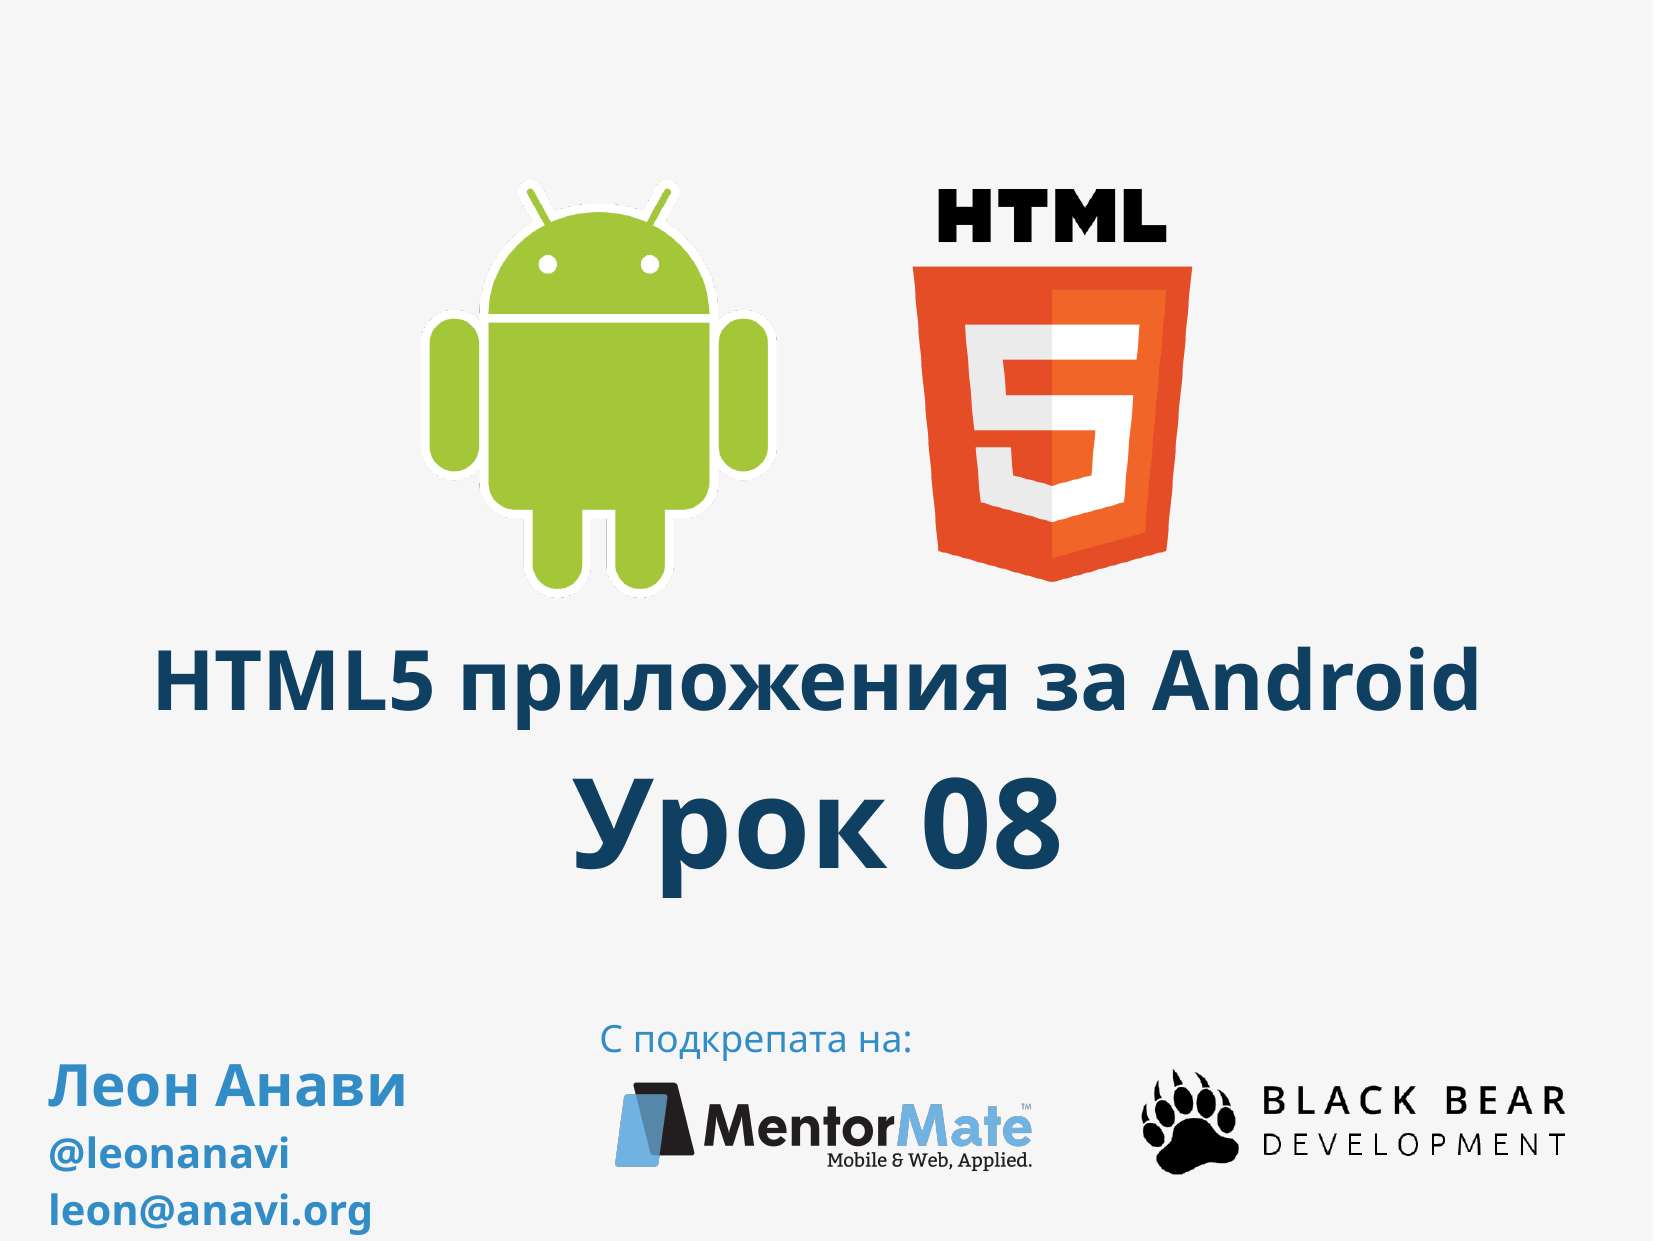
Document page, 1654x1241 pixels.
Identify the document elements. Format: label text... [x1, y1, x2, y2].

picture [1121, 1042, 1585, 1201]
picture [855, 189, 1249, 582]
text_box С подкрепата на: [584, 1005, 912, 1064]
picture [420, 179, 777, 598]
text_box Леон Анави @leonanavi leon@anavi.org [33, 1037, 409, 1219]
title HTML5 приложения за Android Урок 08 [105, 553, 1531, 973]
picture [610, 1077, 1036, 1176]
